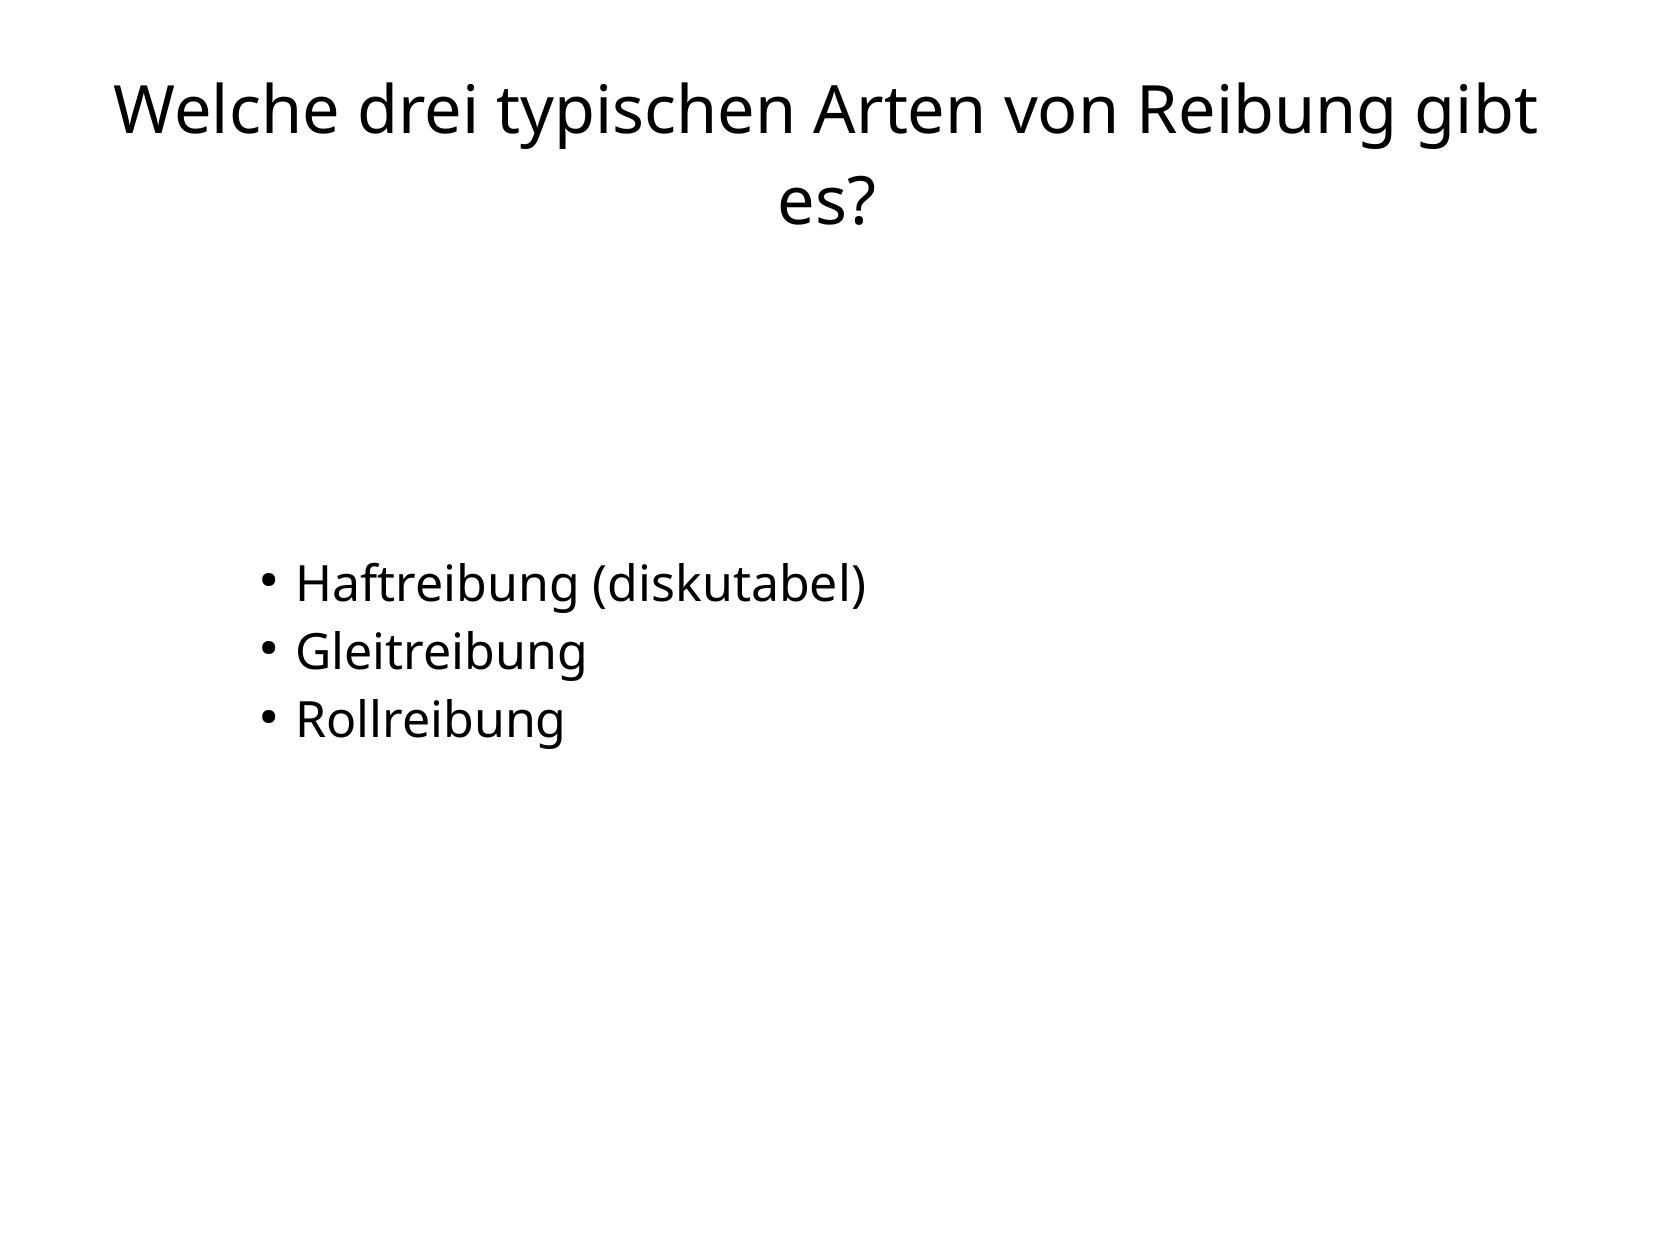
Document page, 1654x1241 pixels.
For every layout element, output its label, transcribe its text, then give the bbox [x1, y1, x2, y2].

subtitle Haftreibung (diskutabel) Gleitreibung Rollreibung [82, 290, 1571, 1010]
title Welche drei typischen Arten von Reibung gibt es? [82, 49, 1571, 257]
